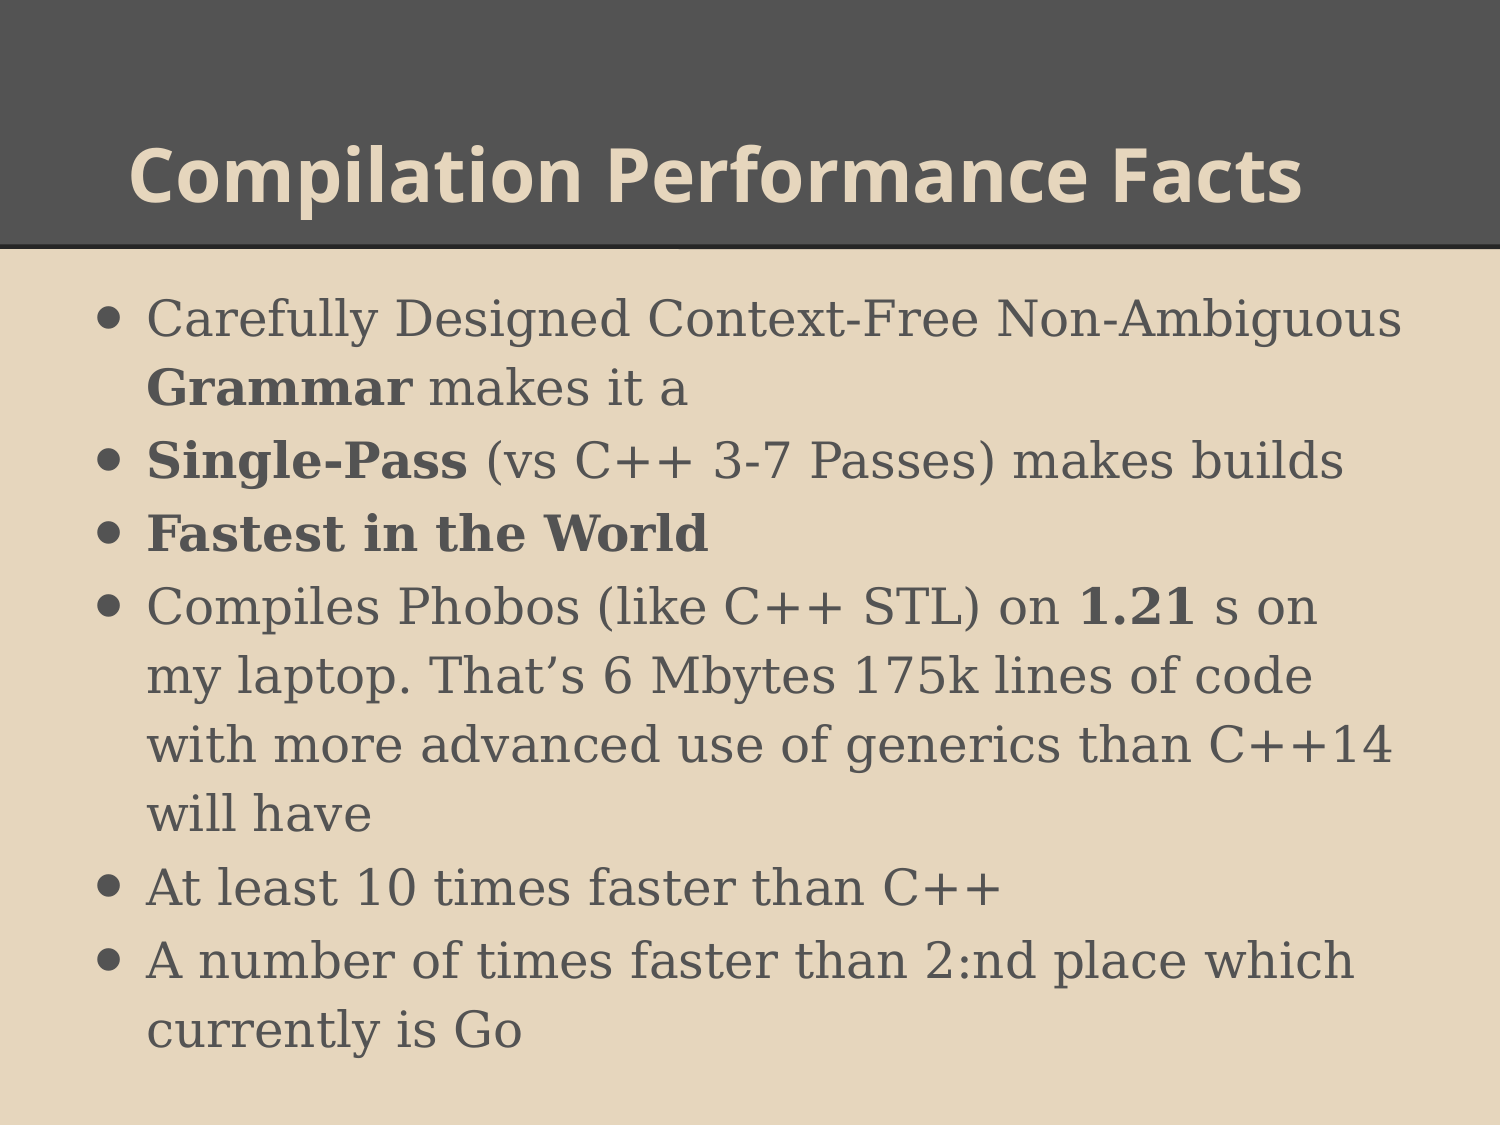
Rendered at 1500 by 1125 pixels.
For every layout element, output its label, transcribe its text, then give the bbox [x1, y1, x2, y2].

title Compilation Performance Facts [75, 45, 1425, 233]
list Carefully Designed Context-Free Non-Ambiguous Grammar makes it a Single-Pass (vs C++ 3-7 Passes) makes builds Fastest in the World Compiles Phobos (like C++ STL) on 1.21 s on my laptop. That’s 6 Mbytes 175k lines of code with more advanced use of generics than C++14 will have At least 10 times faster than C++ A number of times faster than 2:nd place which currently is Go [75, 262, 1425, 1078]
